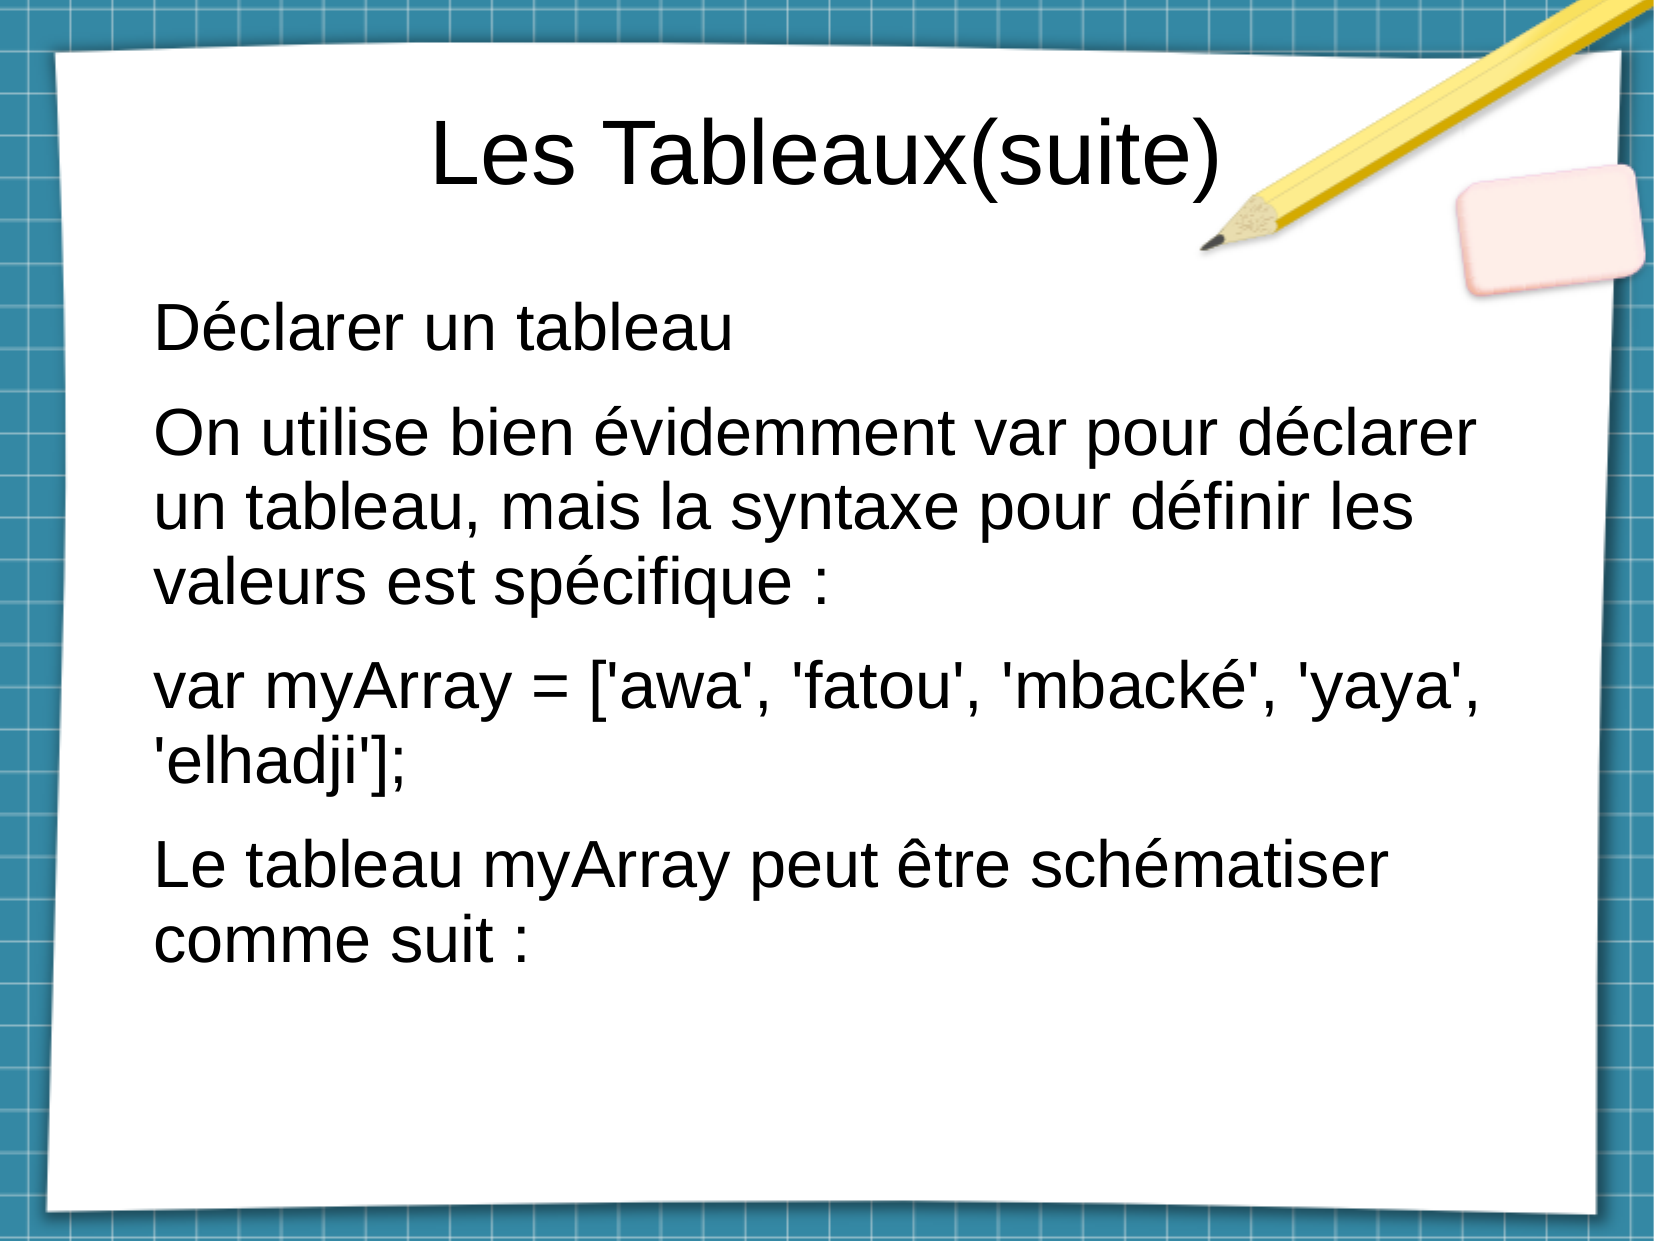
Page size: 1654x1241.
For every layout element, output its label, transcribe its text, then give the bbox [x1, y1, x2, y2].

list Déclarer un tableau On utilise bien évidemment var pour déclarer un tableau, mais la syntaxe pour définir les valeurs est spécifique : var myArray = ['awa', 'fatou', 'mbacké', 'yaya', 'elhadji']; Le tableau myArray peut être schématiser comme suit : [82, 290, 1571, 1010]
picture [0, 0, 1654, 1241]
title Les Tableaux(suite) [82, 49, 1571, 257]
